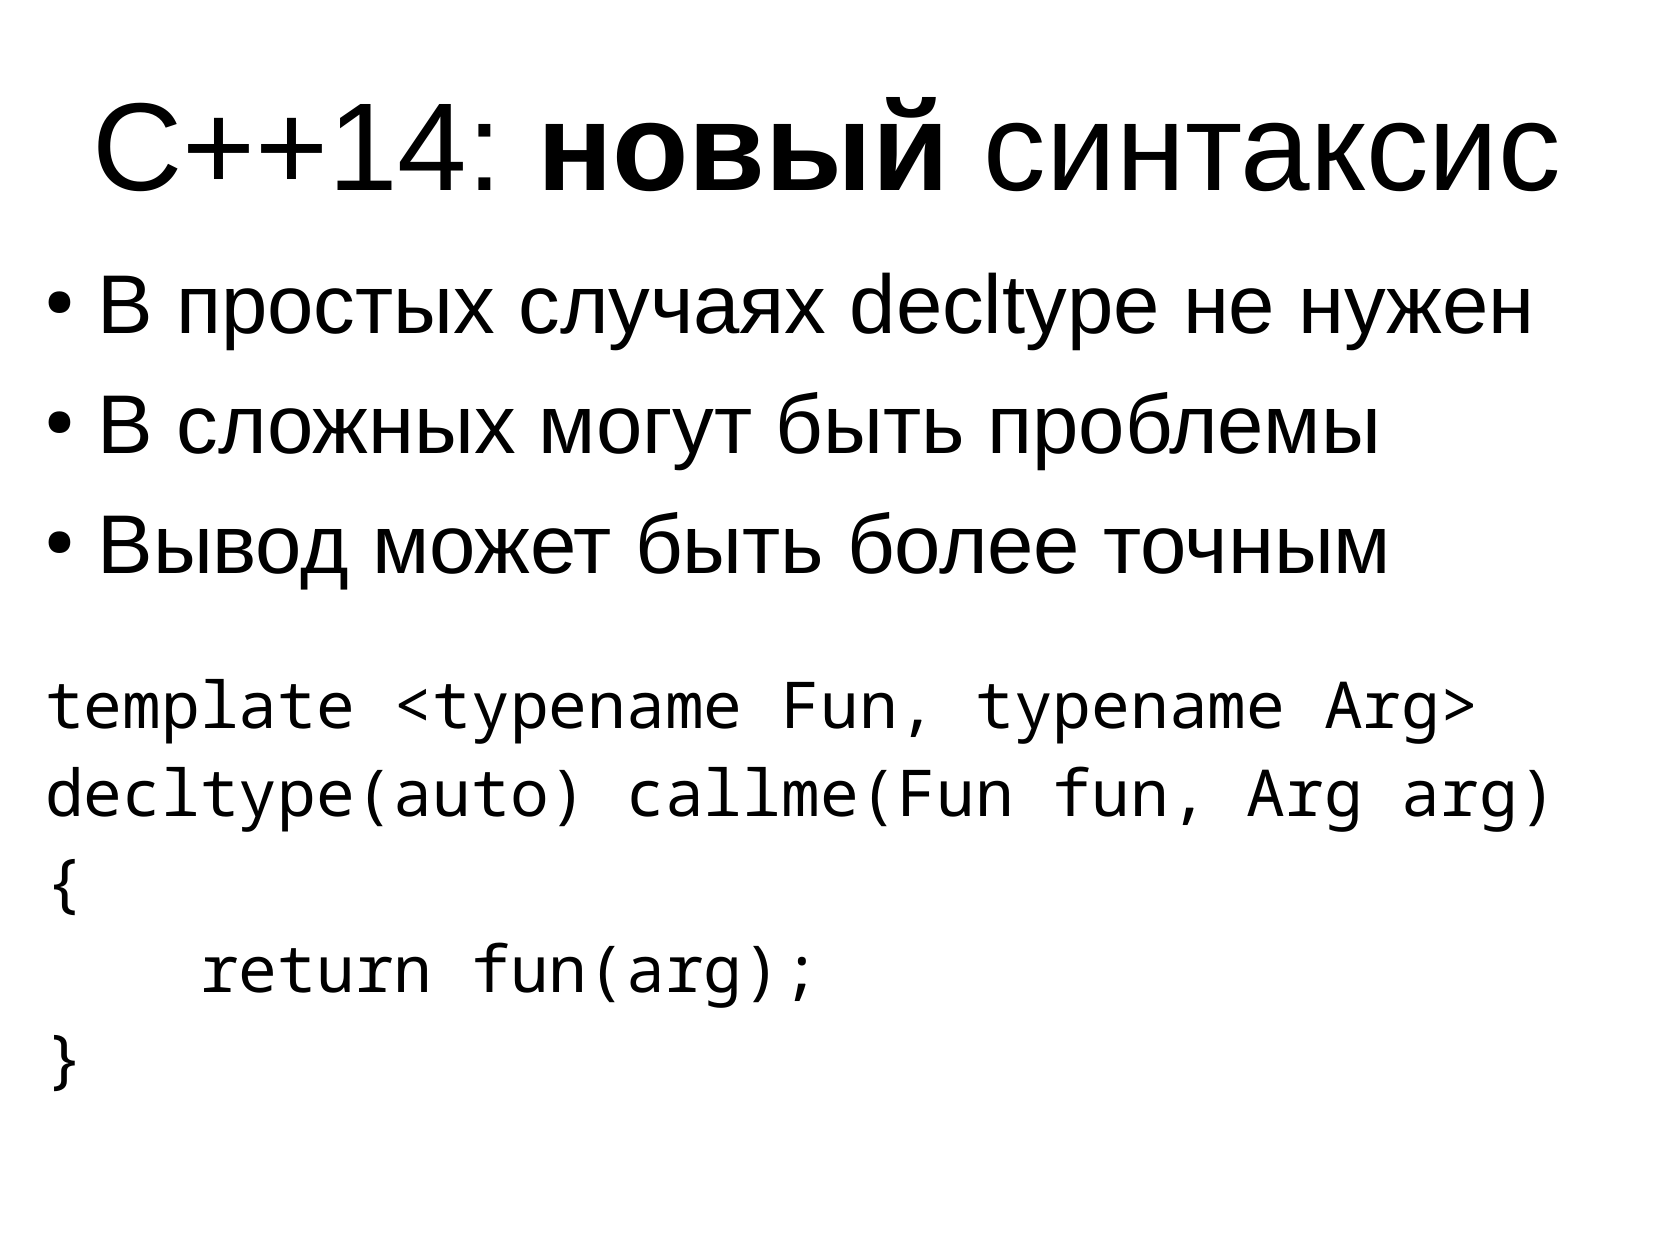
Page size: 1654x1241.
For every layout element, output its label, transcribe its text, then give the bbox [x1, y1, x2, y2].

list template <typename Fun, typename Arg> decltype(auto) callme(Fun fun, Arg arg) { return fun(arg); } [45, 751, 1583, 1186]
title C++14: новый синтаксис [82, 43, 1571, 251]
list В простых случаях decltype не нужен В сложных могут быть проблемы Вывод может быть более точным [26, 258, 1647, 751]
